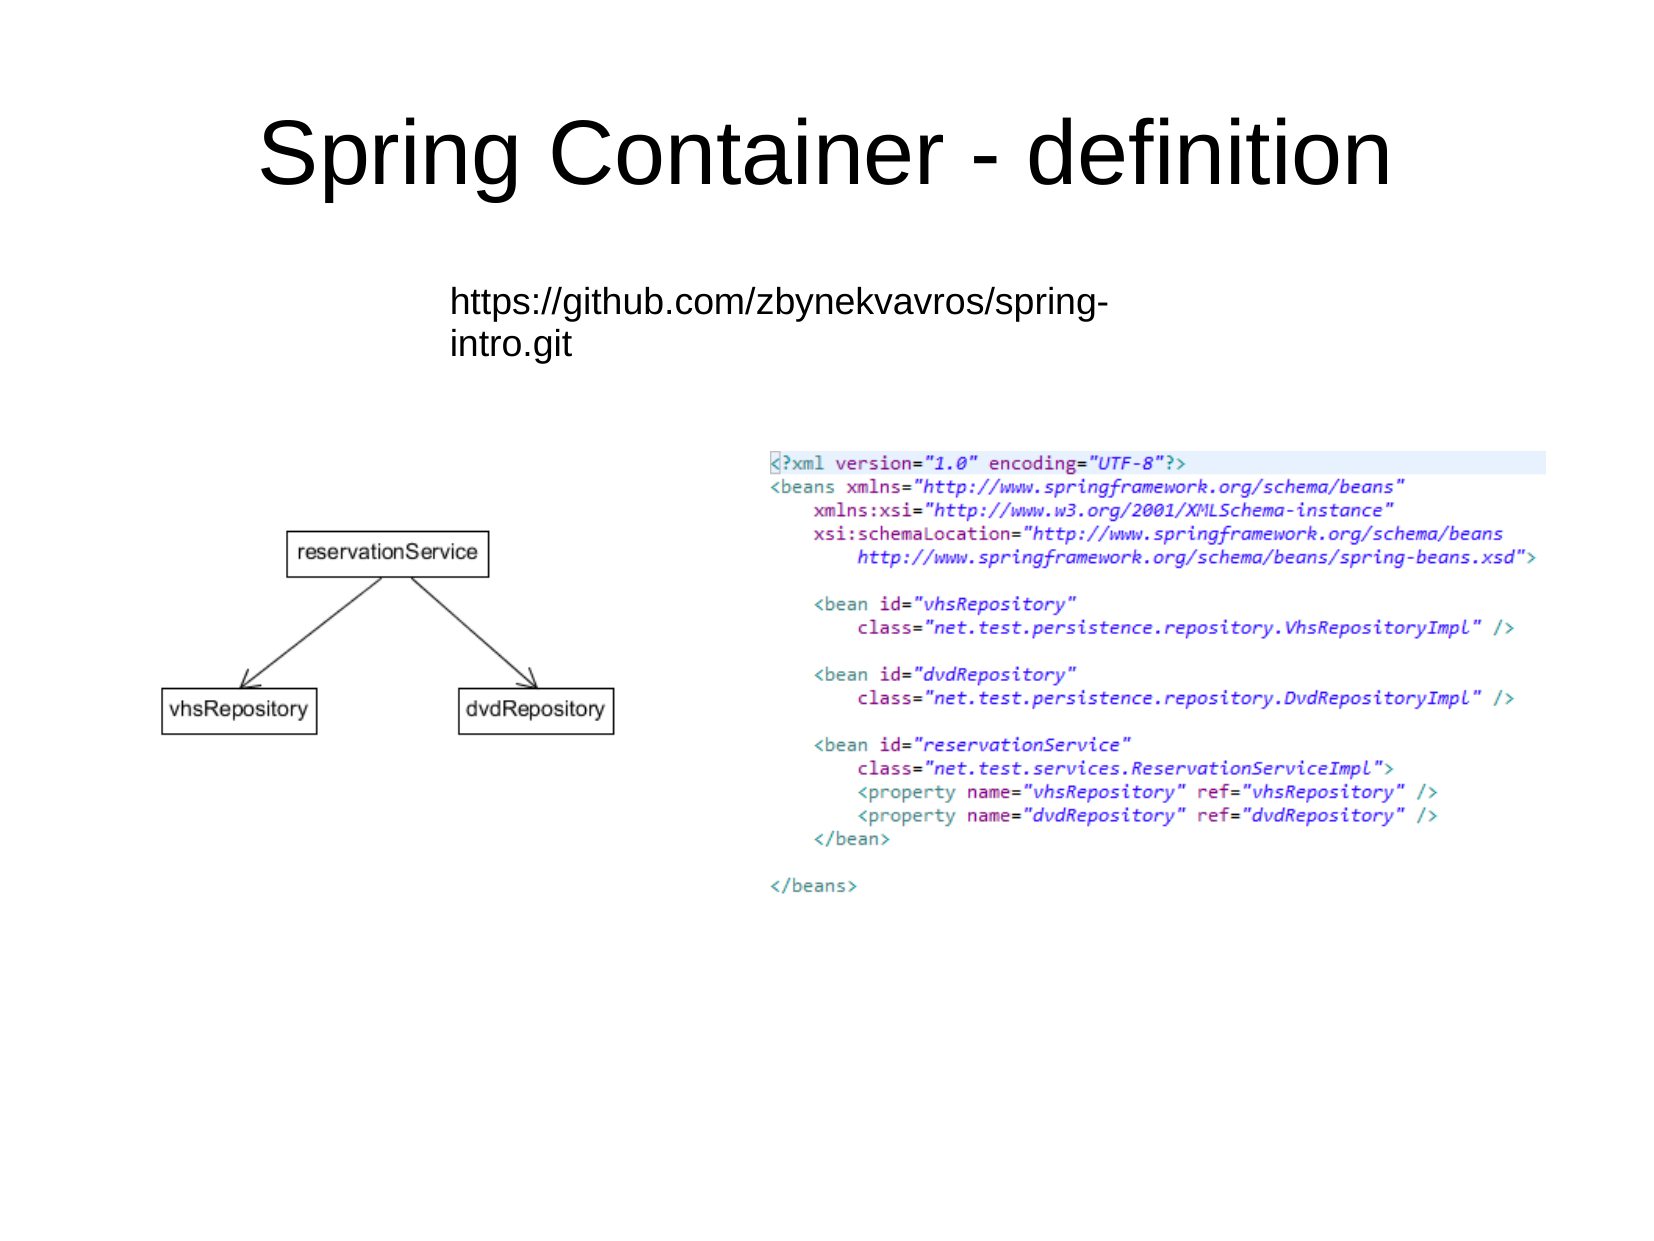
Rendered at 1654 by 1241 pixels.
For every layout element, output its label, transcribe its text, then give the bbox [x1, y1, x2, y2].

picture [135, 509, 660, 765]
text_box https://github.com/zbynekvavros/spring-intro.git [435, 273, 1247, 331]
picture [770, 451, 1546, 901]
title Spring Container - definition [82, 49, 1571, 257]
